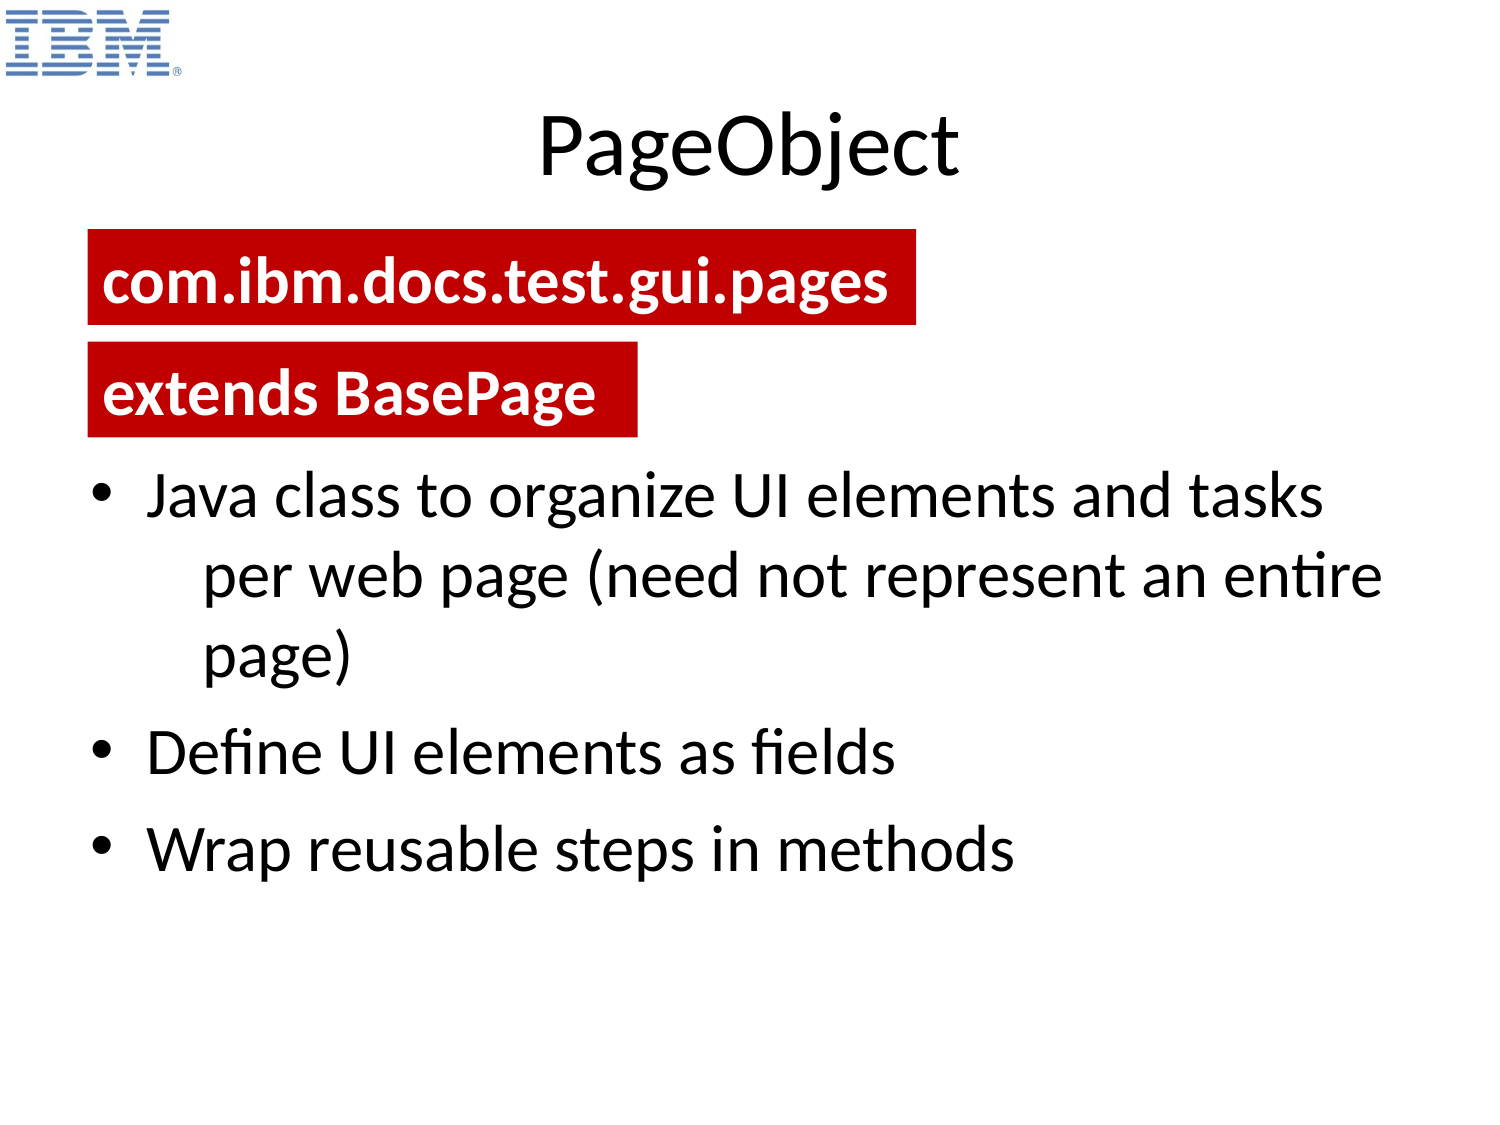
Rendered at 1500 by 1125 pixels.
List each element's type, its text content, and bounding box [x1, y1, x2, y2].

text_box com.ibm.docs.test.gui.pages [87, 229, 917, 325]
title PageObject [75, 45, 1426, 233]
list Java class to organize UI elements and tasks per web page (need not represent an entire page) Define UI elements as fields Wrap reusable steps in methods [75, 249, 1438, 1005]
text_box extends BasePage [87, 341, 638, 438]
